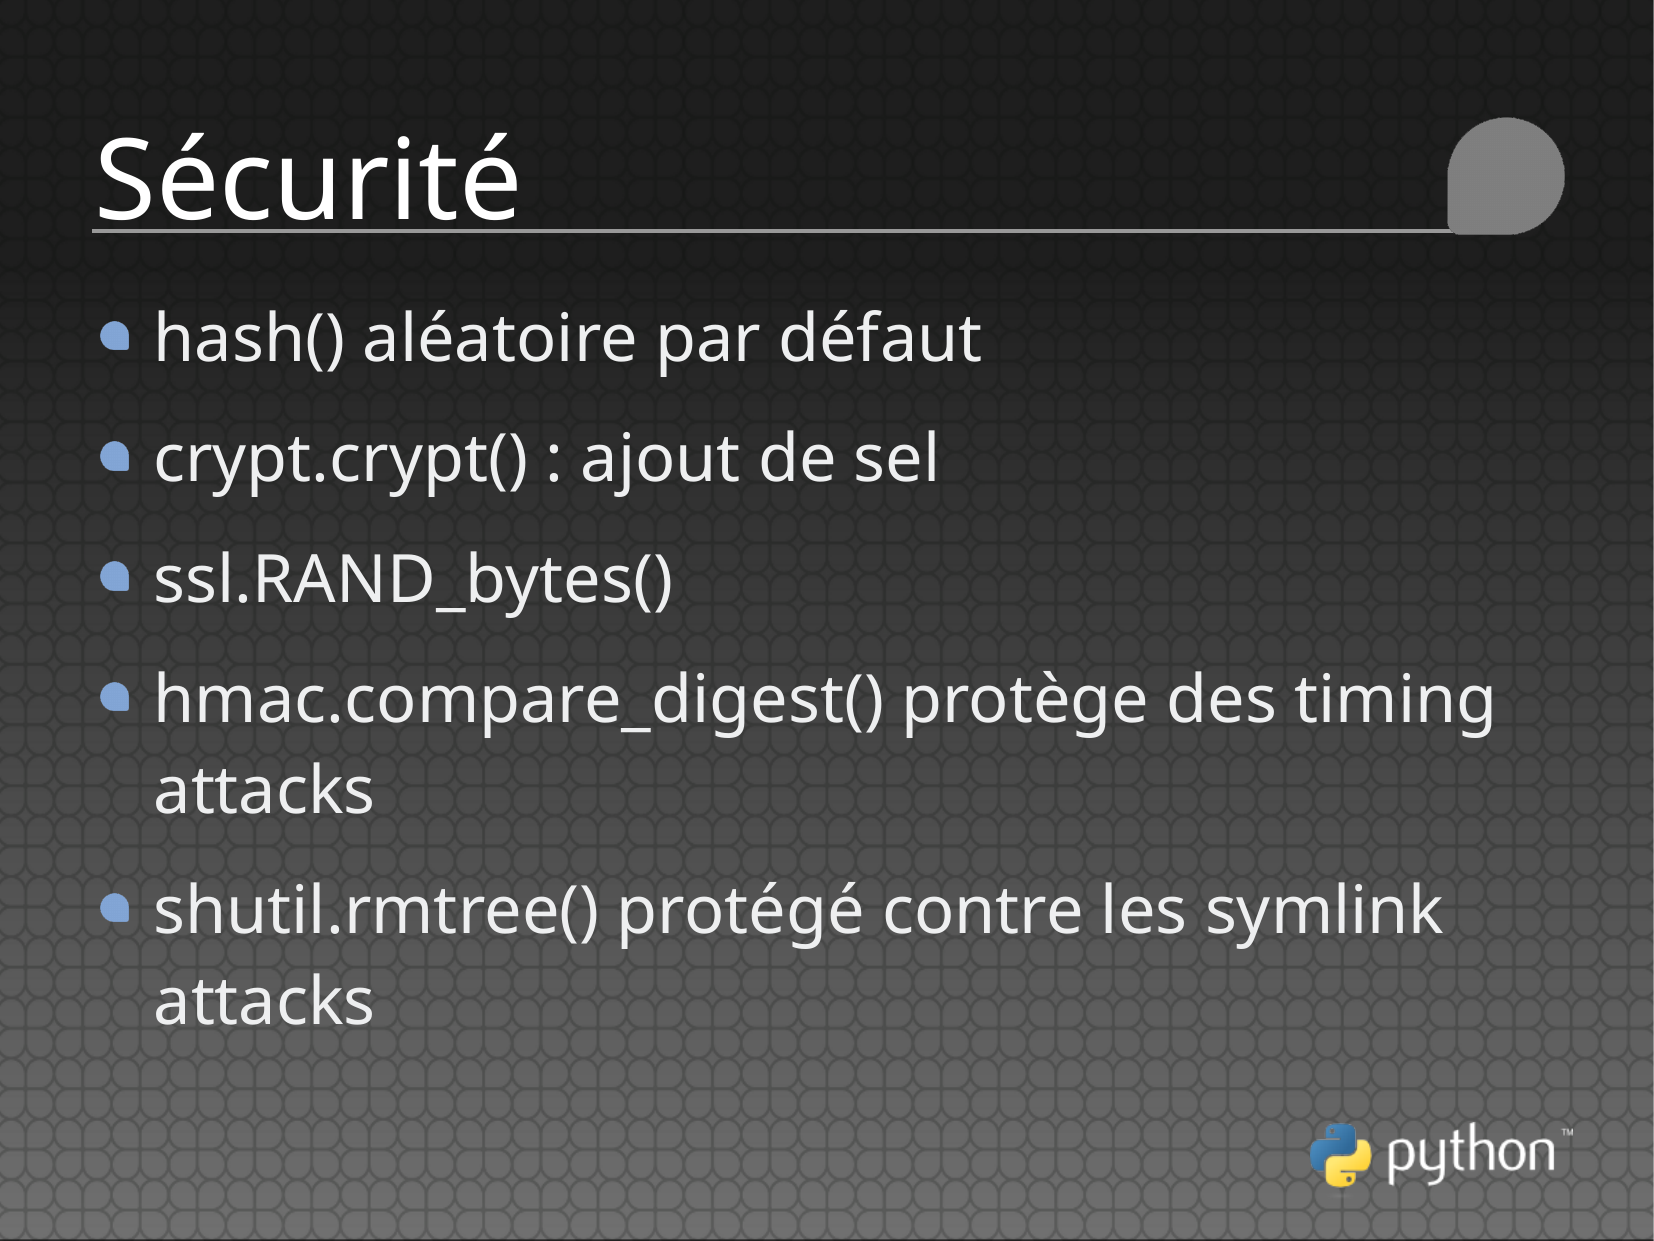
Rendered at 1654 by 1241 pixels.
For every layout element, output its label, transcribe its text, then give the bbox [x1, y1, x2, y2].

title Sécurité [94, 100, 1426, 251]
list hash() aléatoire par défaut crypt.crypt() : ajout de sel ssl.RAND_bytes() hmac.compare_digest() protège des timing attacks shutil.rmtree() protégé contre les symlink attacks [82, 290, 1571, 1094]
picture [0, 0, 1654, 1241]
